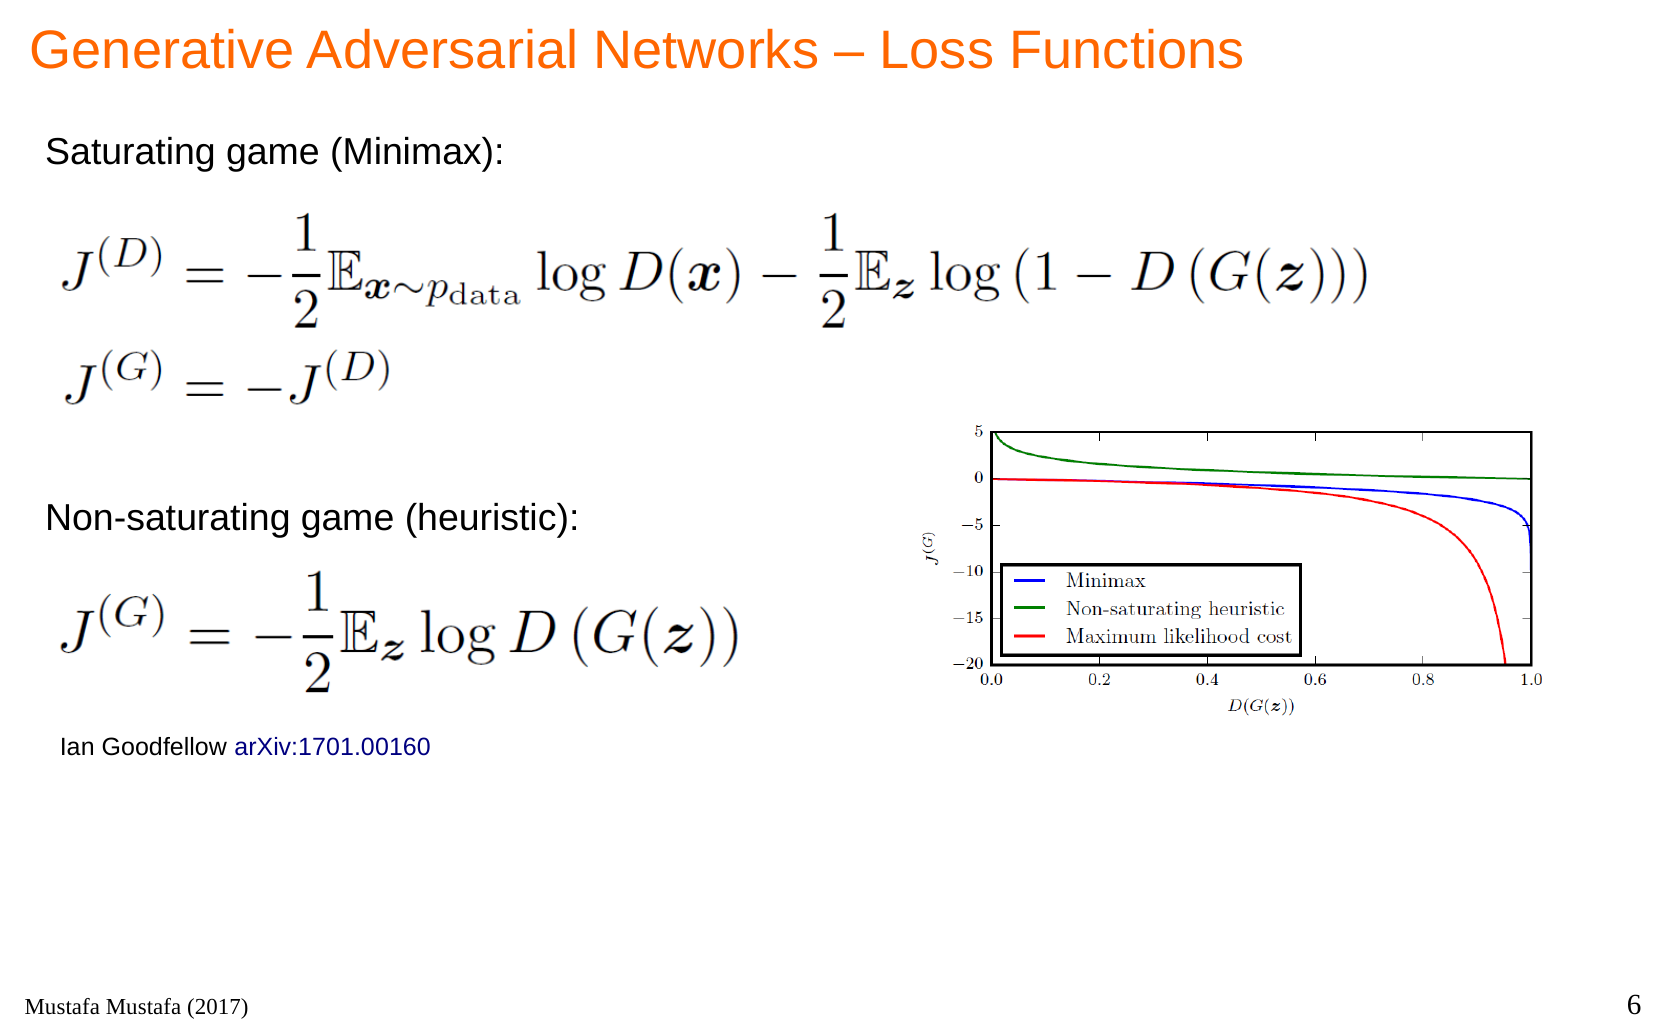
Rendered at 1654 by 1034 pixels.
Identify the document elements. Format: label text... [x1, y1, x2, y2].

text_box Non-saturating game (heuristic): [30, 489, 595, 547]
text_box Saturating game (Minimax): [30, 123, 520, 181]
picture [30, 194, 1577, 722]
picture [45, 557, 766, 726]
title Generative Adversarial Networks – Loss Functions [29, 17, 1621, 82]
text_box Ian Goodfellow arXiv:1701.00160 [45, 725, 571, 769]
